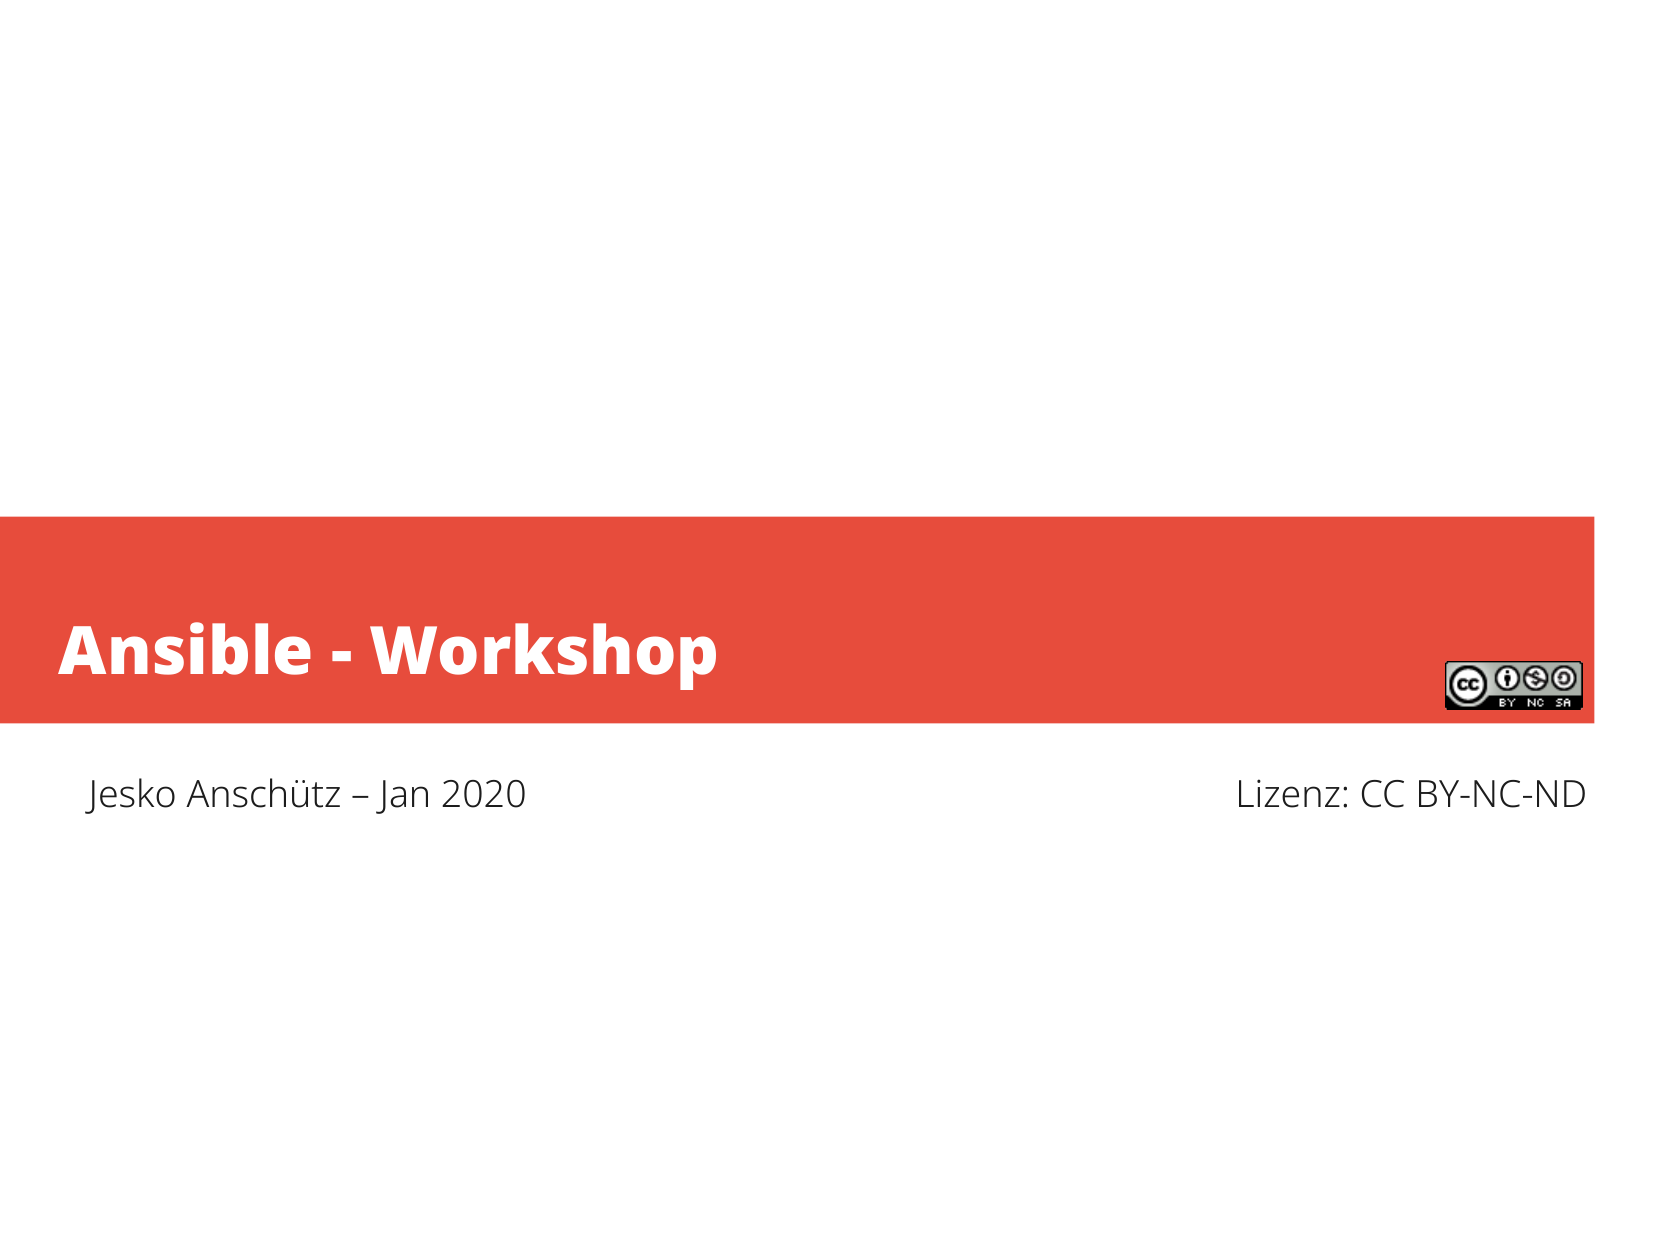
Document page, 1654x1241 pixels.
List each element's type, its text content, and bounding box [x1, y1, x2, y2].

picture [1445, 661, 1583, 710]
title Ansible - Workshop [59, 546, 1595, 694]
subtitle Jesko Anschütz – Jan 2020 Lizenz: CC BY-NC-ND [88, 767, 1595, 1182]
